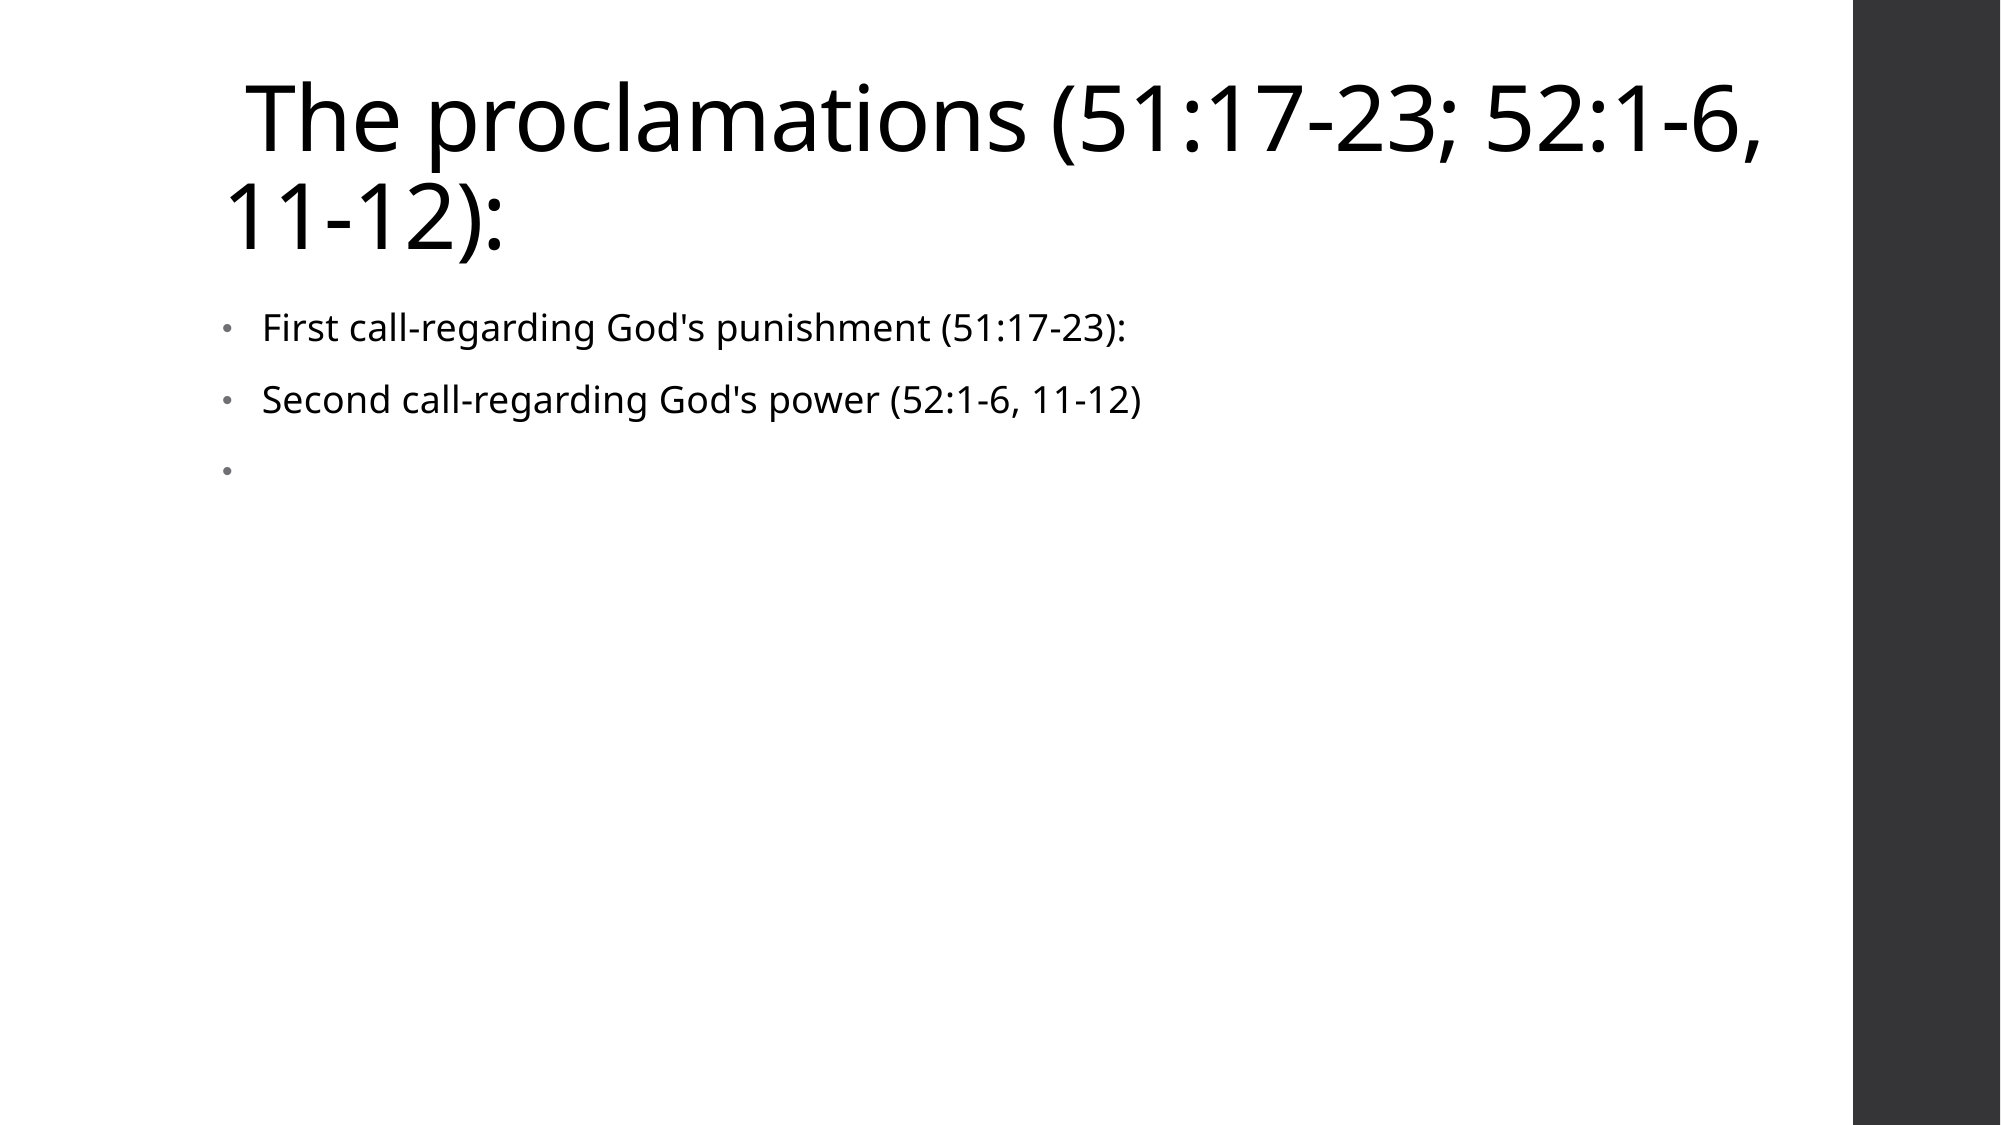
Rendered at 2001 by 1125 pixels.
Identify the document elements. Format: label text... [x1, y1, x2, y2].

title The proclamations (51:17-23; 52:1-6, 11-12): [206, 60, 1797, 278]
list First call-regarding God's punishment (51:17-23): Second call-regarding God's power (52:1-6, 11-12) [206, 299, 1617, 1014]
